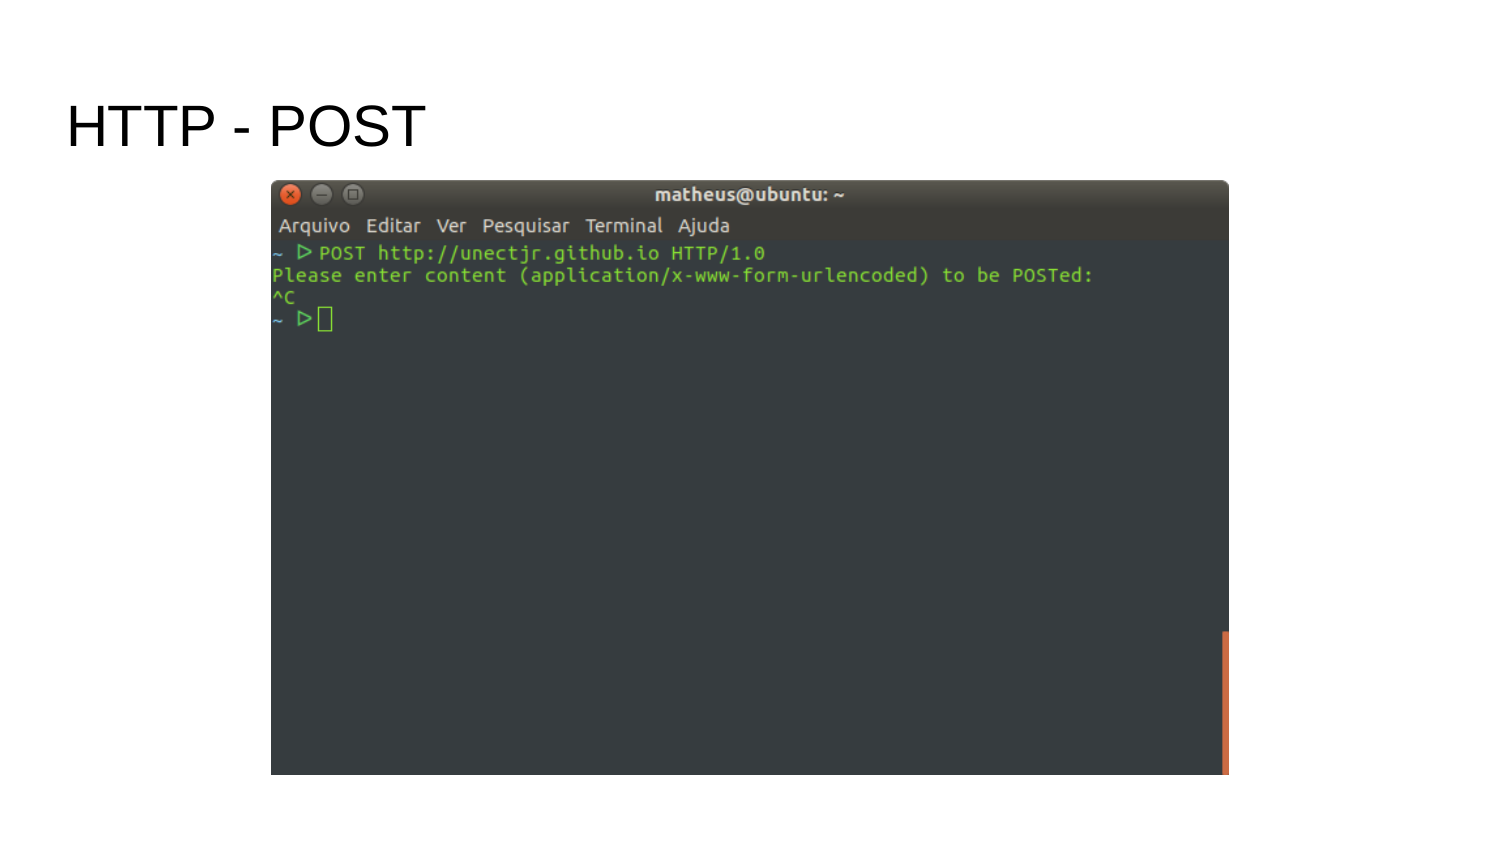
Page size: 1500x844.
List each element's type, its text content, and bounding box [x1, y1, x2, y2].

picture [271, 179, 1229, 776]
title HTTP - POST [51, 72, 1449, 167]
